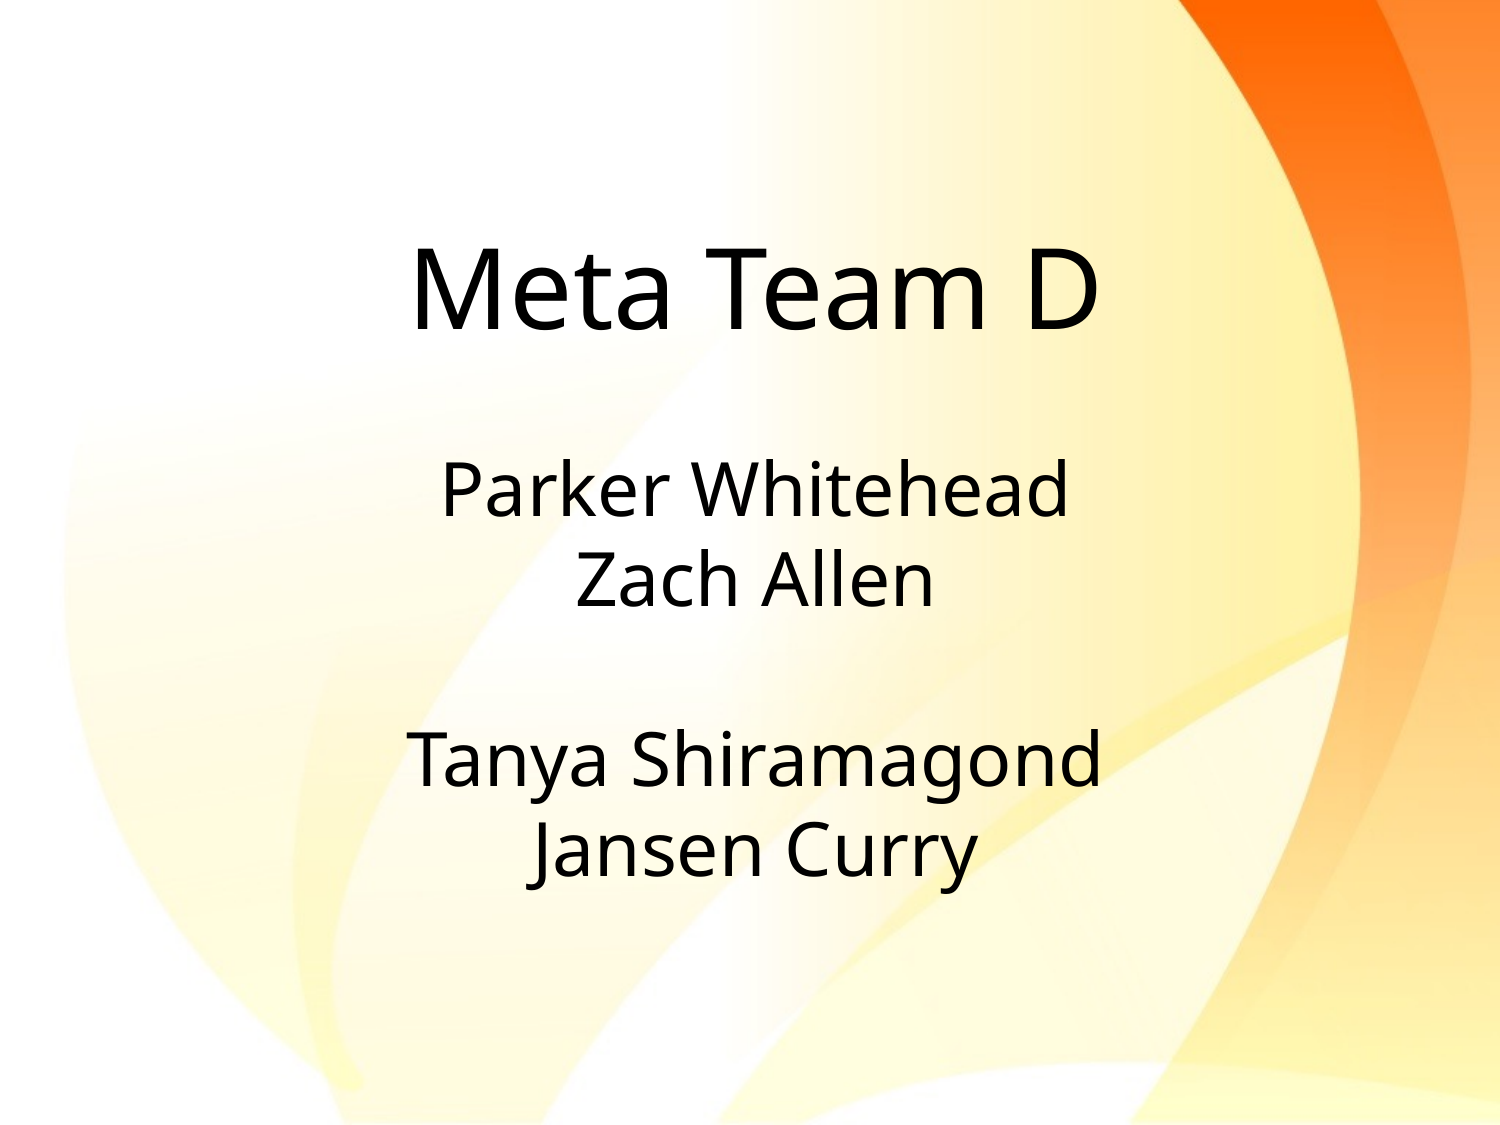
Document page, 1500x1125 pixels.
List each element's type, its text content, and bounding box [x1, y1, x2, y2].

text_box Meta Team D Parker Whitehead Zach Allen Tanya Shiramagond Jansen Curry [108, 187, 1403, 351]
picture [0, 0, 1500, 1125]
